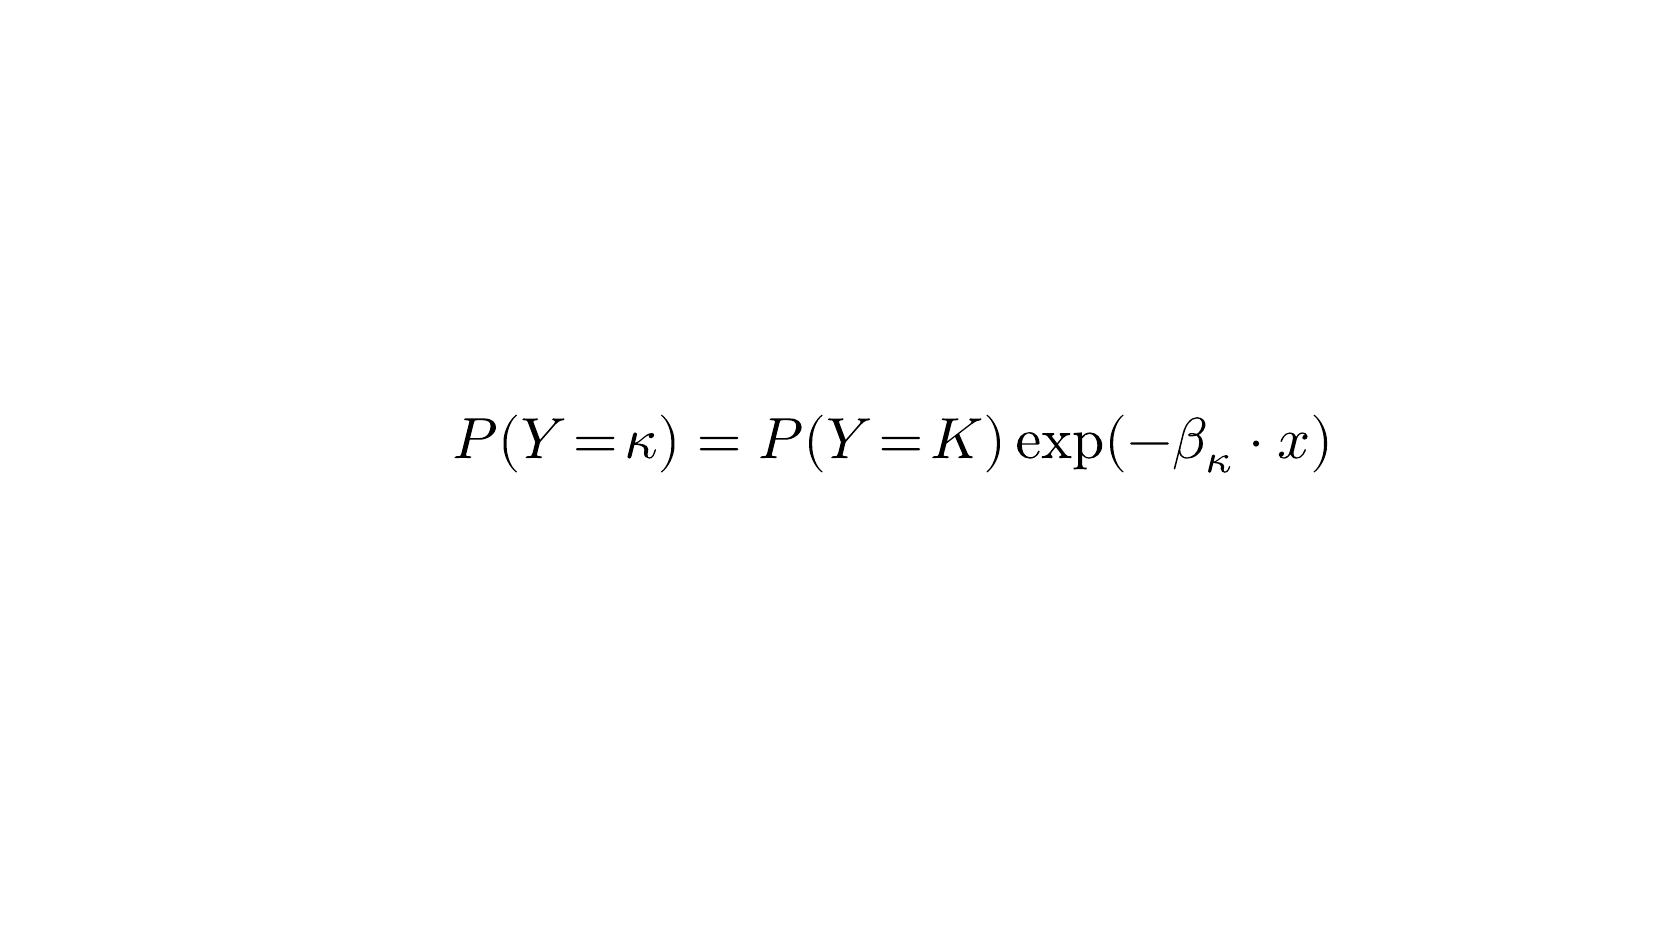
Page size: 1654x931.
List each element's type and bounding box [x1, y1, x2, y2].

picture [450, 412, 1330, 475]
